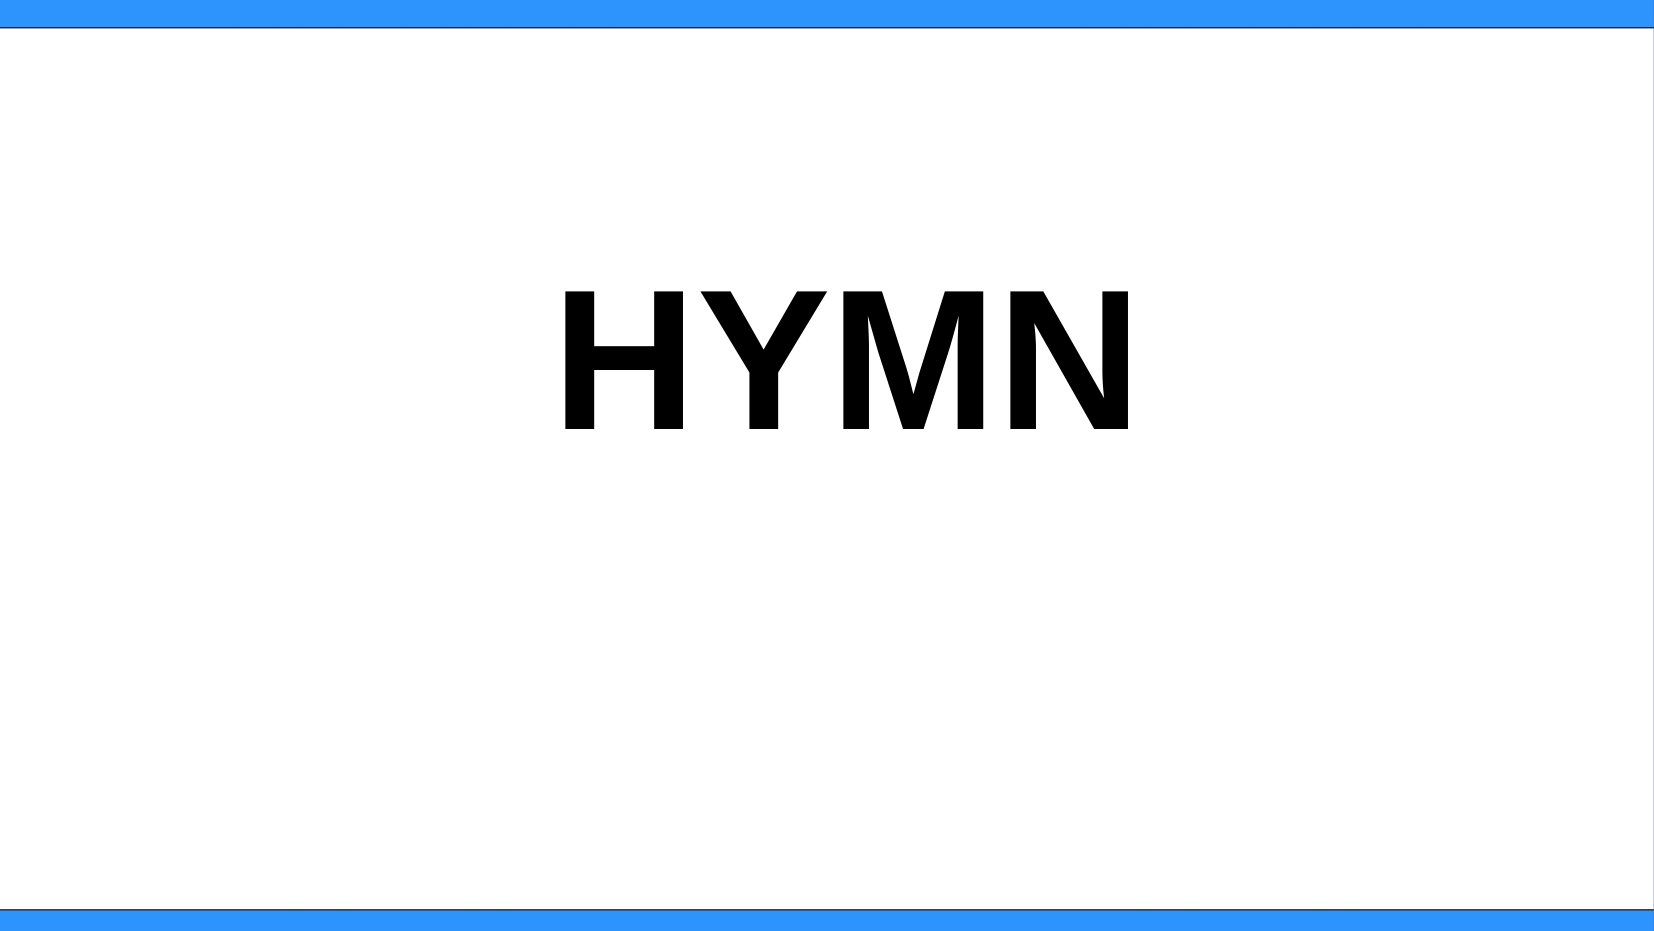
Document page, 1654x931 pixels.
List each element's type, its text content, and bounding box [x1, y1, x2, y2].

text_box HYMN [360, 241, 1336, 481]
picture [0, 0, 1654, 931]
